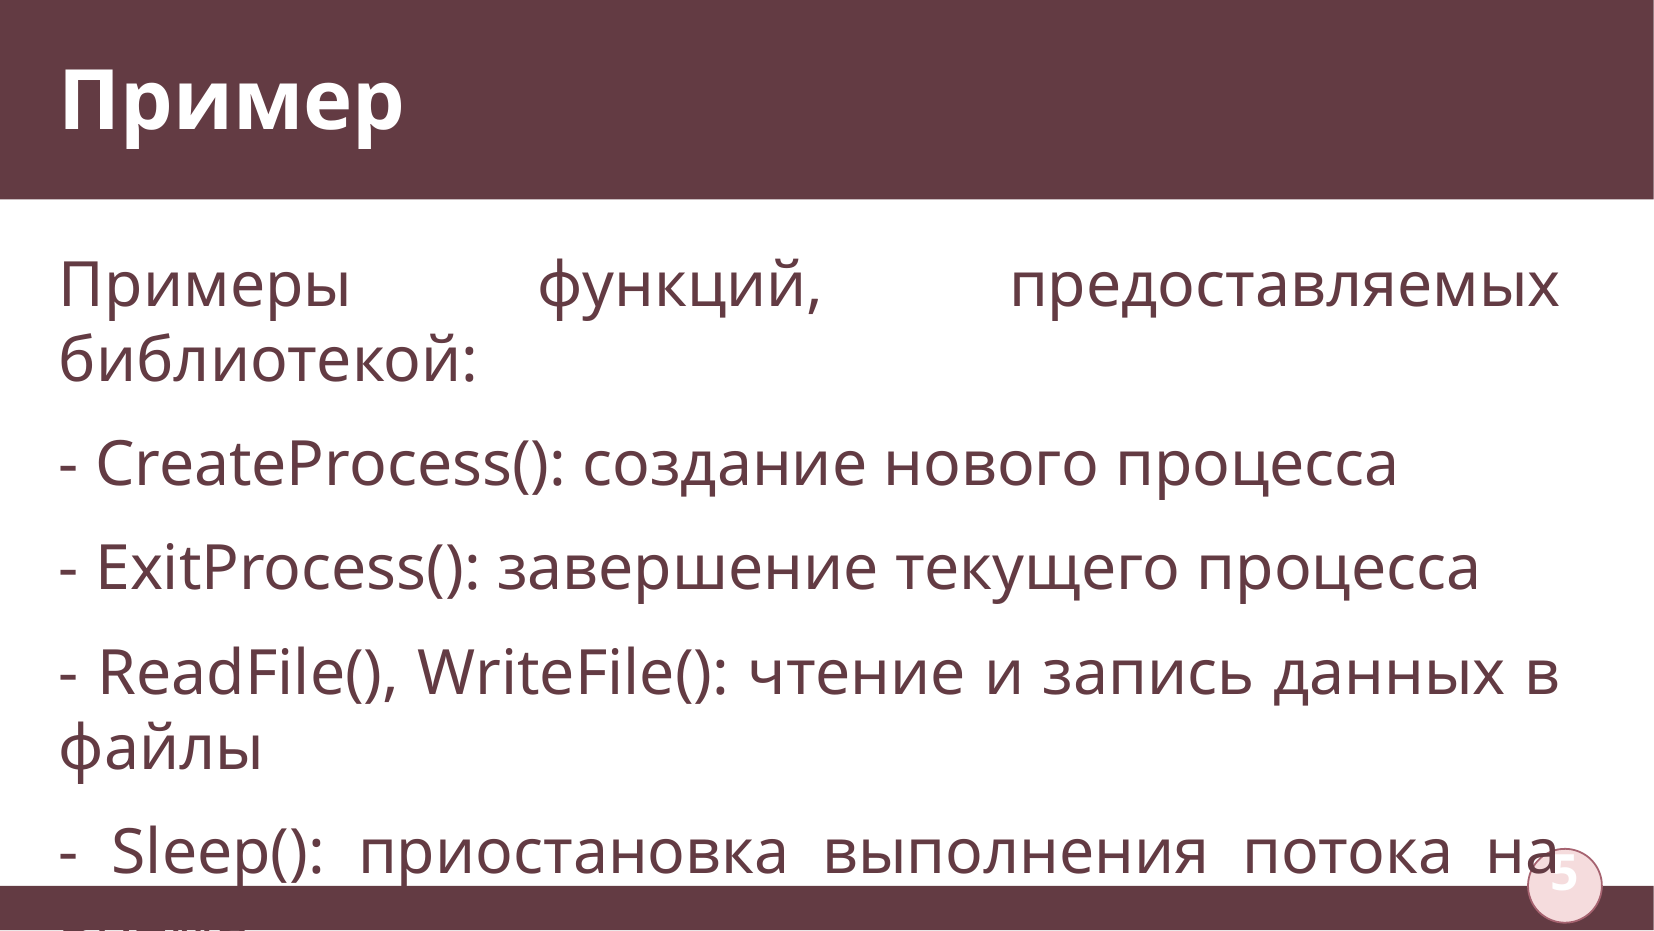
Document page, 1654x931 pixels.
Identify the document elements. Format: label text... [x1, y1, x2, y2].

list Примеры функций, предоставляемых библиотекой: - CreateProcess(): создание нового процесса - ExitProcess(): завершение текущего процесса - ReadFile(), WriteFile(): чтение и запись данных в файлы - Sleep(): приостановка выполнения потока на время [59, 243, 1595, 916]
title Пример [59, 37, 1595, 155]
